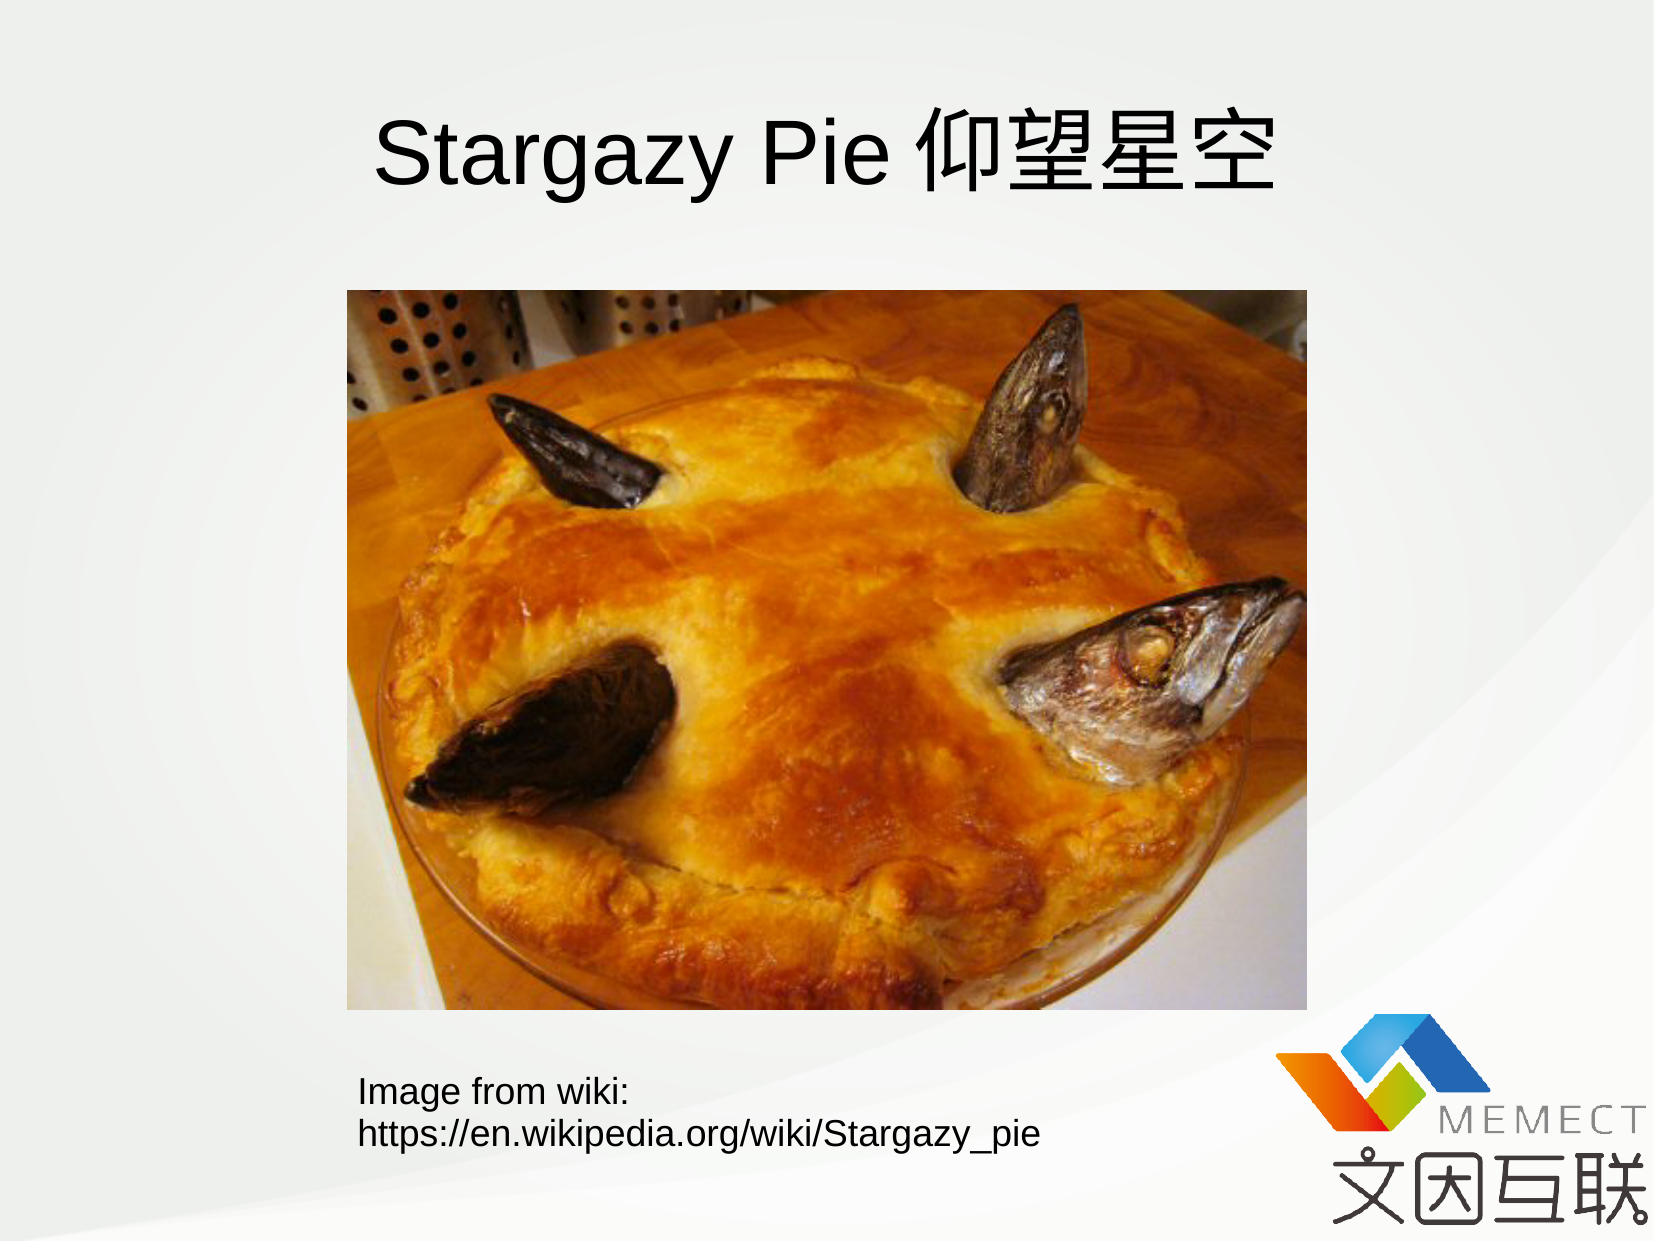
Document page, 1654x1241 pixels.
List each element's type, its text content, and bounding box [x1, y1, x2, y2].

title Stargazy Pie仰望星空 [82, 49, 1571, 257]
picture [0, 0, 1654, 1241]
text_box Image from wiki: https://en.wikipedia.org/wiki/Stargazy_pie [342, 1062, 1275, 1162]
